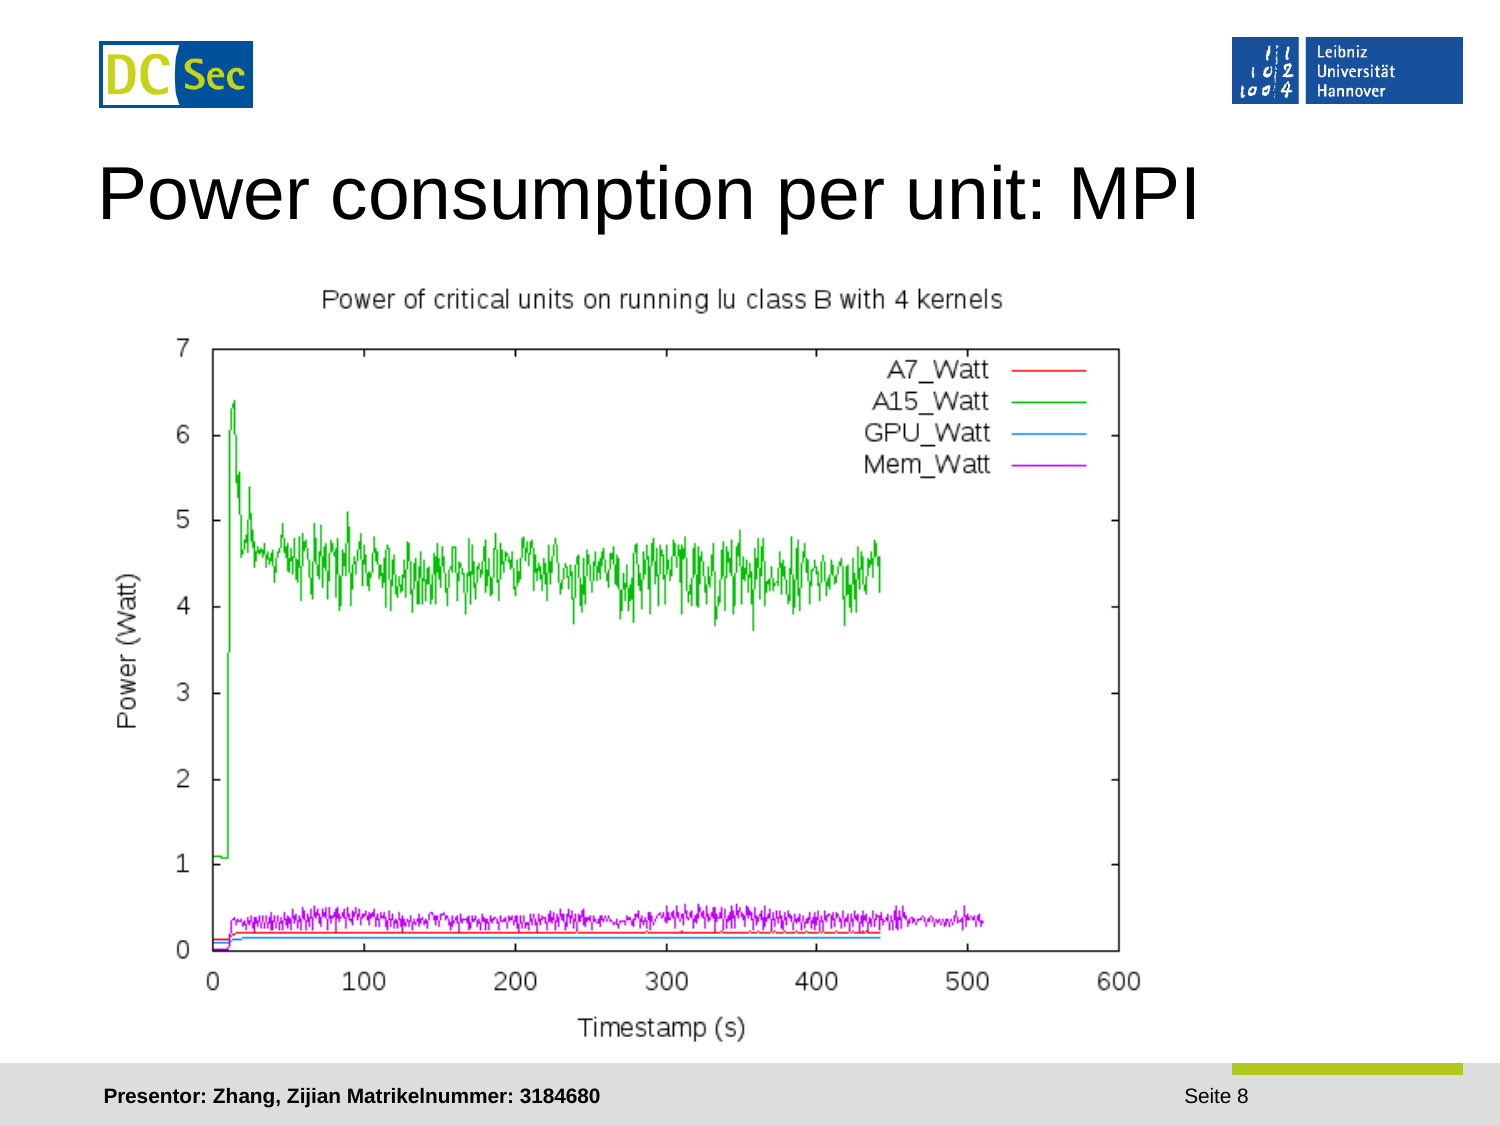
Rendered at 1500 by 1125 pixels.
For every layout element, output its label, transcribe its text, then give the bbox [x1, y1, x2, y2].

title Power consumption per unit: MPI [82, 137, 1463, 274]
text_box Presentor: Zhang, Zijian Matrikelnummer: 3184680 [88, 1074, 1181, 1125]
picture [1232, 37, 1463, 104]
picture [99, 41, 253, 108]
picture [106, 254, 1170, 1052]
